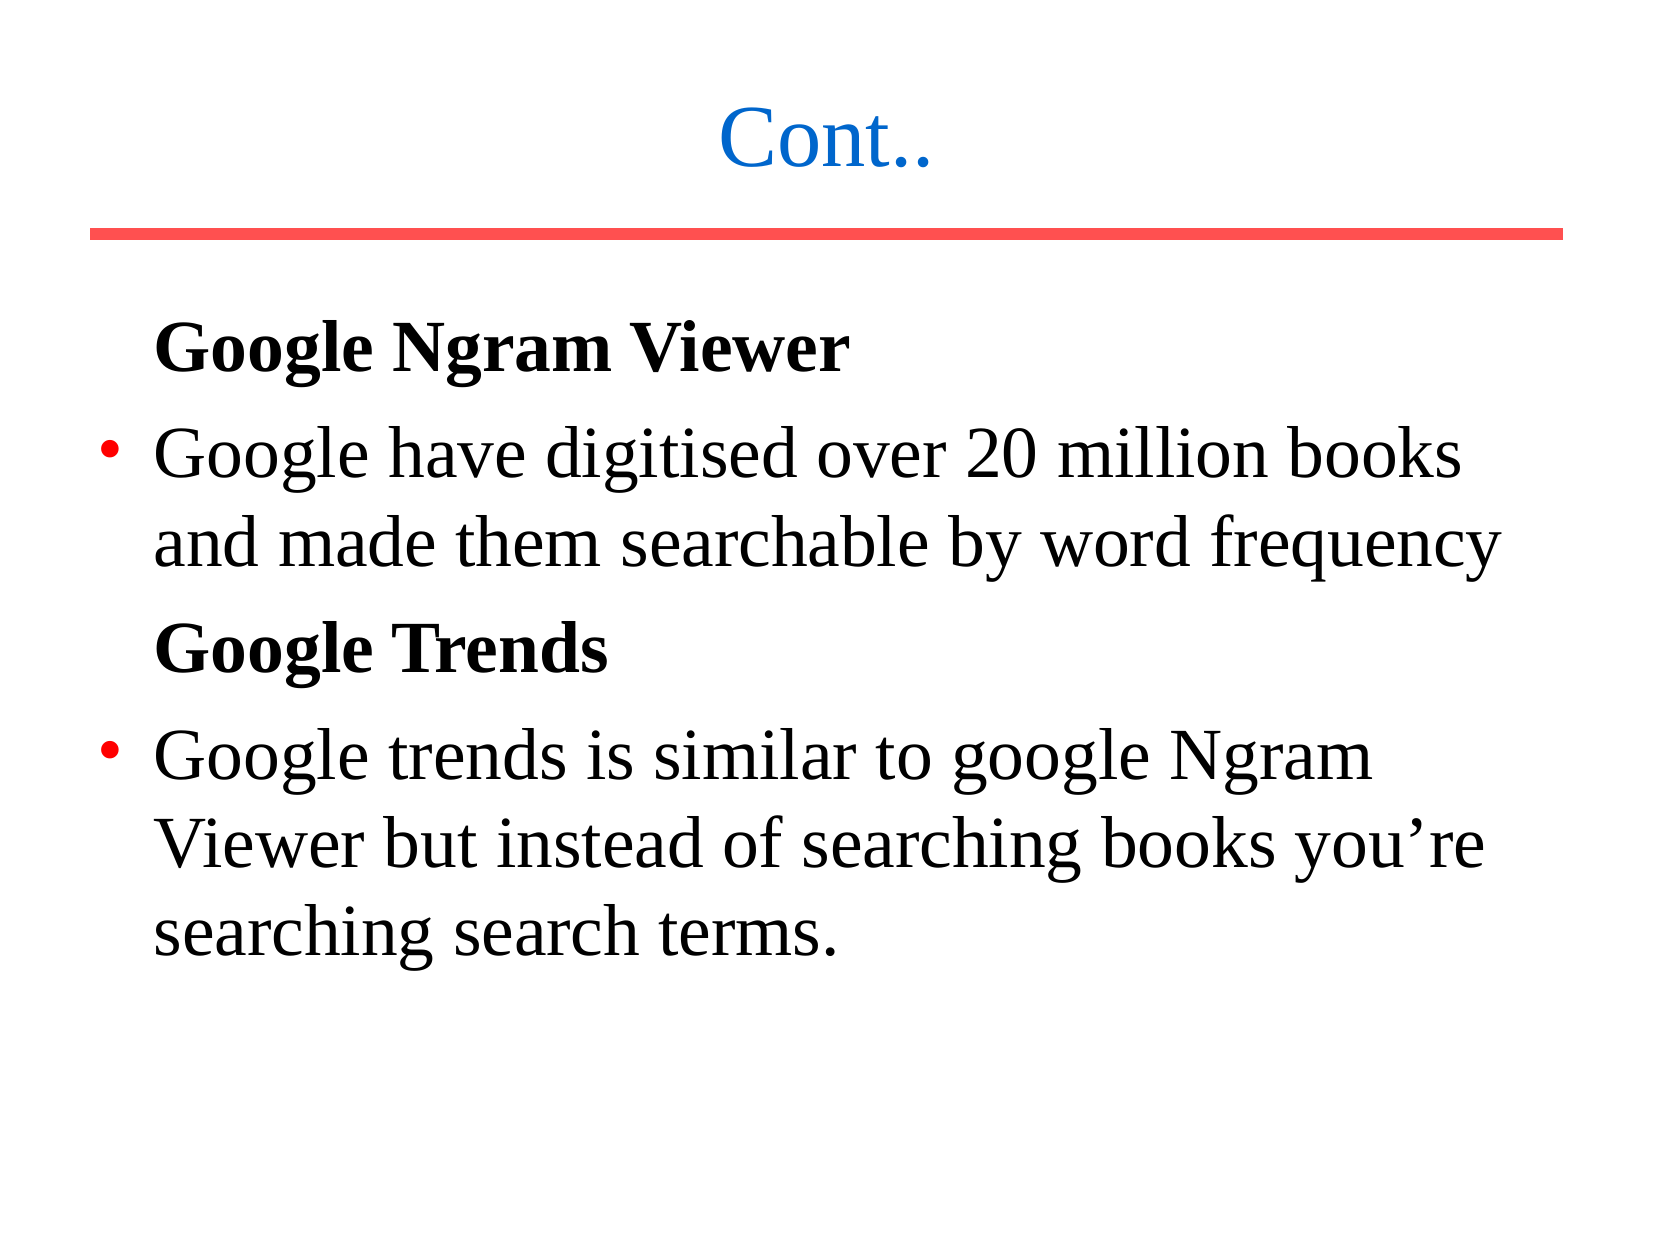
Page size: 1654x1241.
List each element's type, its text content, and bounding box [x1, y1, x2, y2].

title Cont.. [124, 41, 1530, 221]
list Google Ngram Viewer Google have digitised over 20 million books and made them searchable by word frequency Google Trends Google trends is similar to google Ngram Viewer but instead of searching books you’re searching search terms. [82, 290, 1571, 1010]
